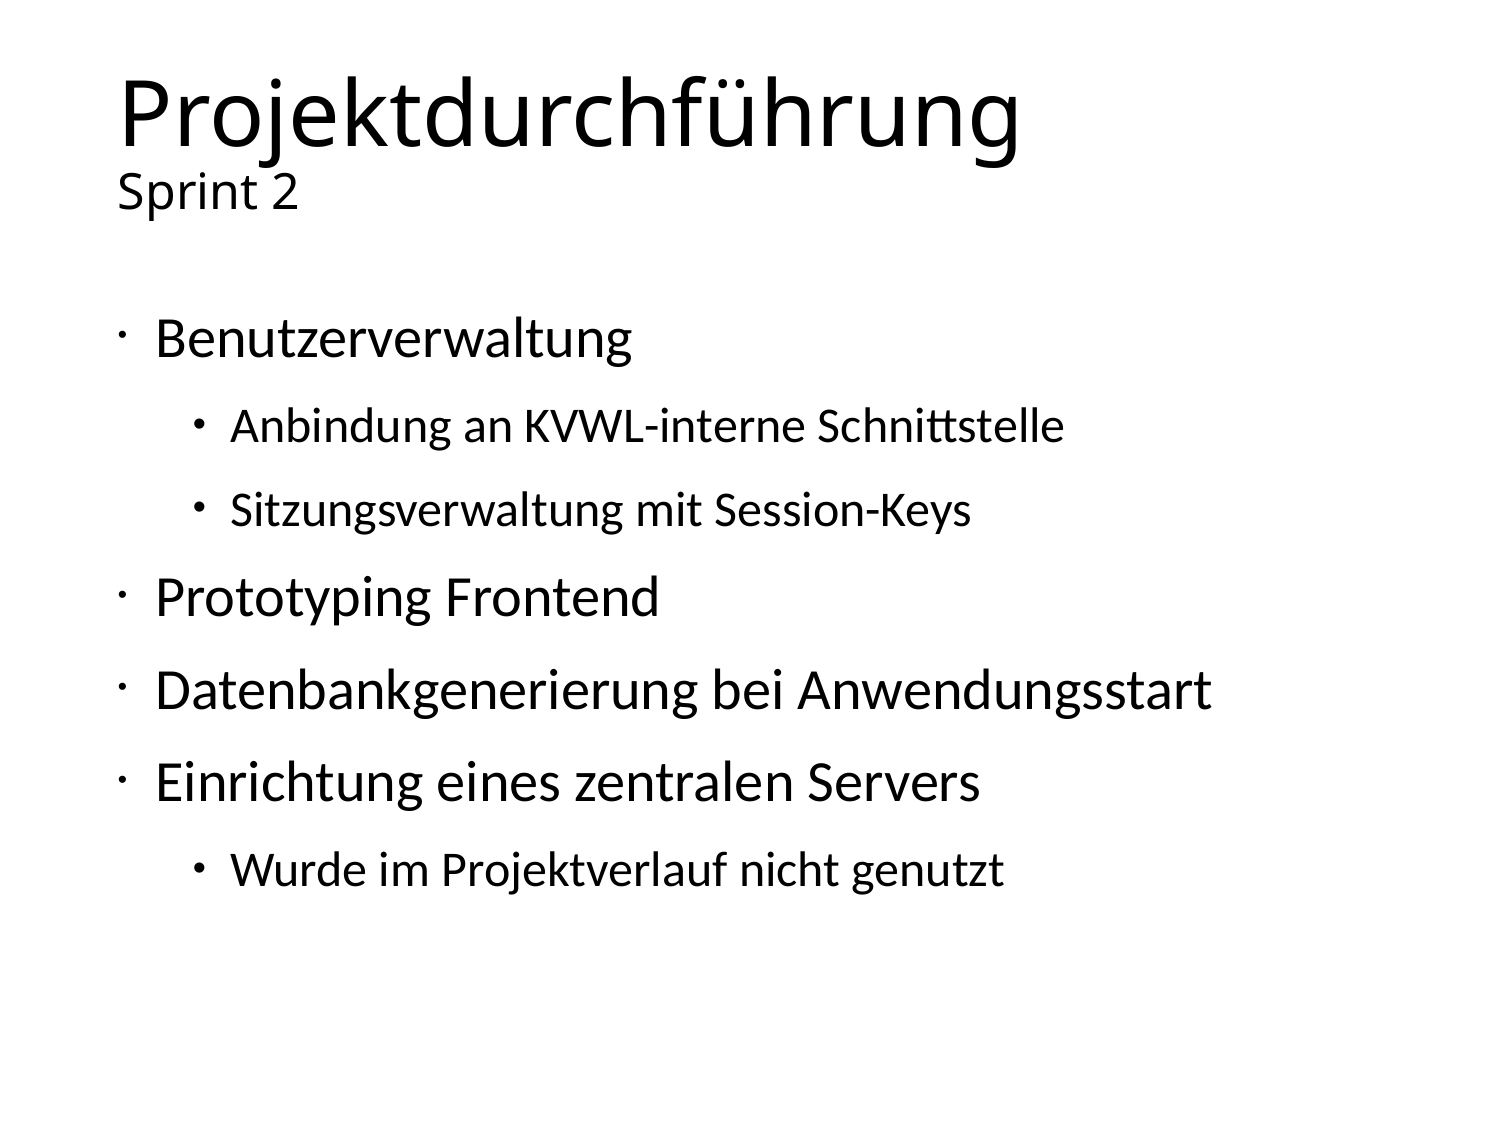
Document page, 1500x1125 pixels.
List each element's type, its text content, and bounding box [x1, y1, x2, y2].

list Benutzerverwaltung Anbindung an KVWL-interne Schnittstelle Sitzungsverwaltung mit Session-Keys Prototyping Frontend Datenbankgenerierung bei Anwendungsstart Einrichtung eines zentralen Servers Wurde im Projektverlauf nicht genutzt [103, 299, 1397, 1014]
title Projektdurchführung Sprint 2 [103, 59, 1397, 278]
